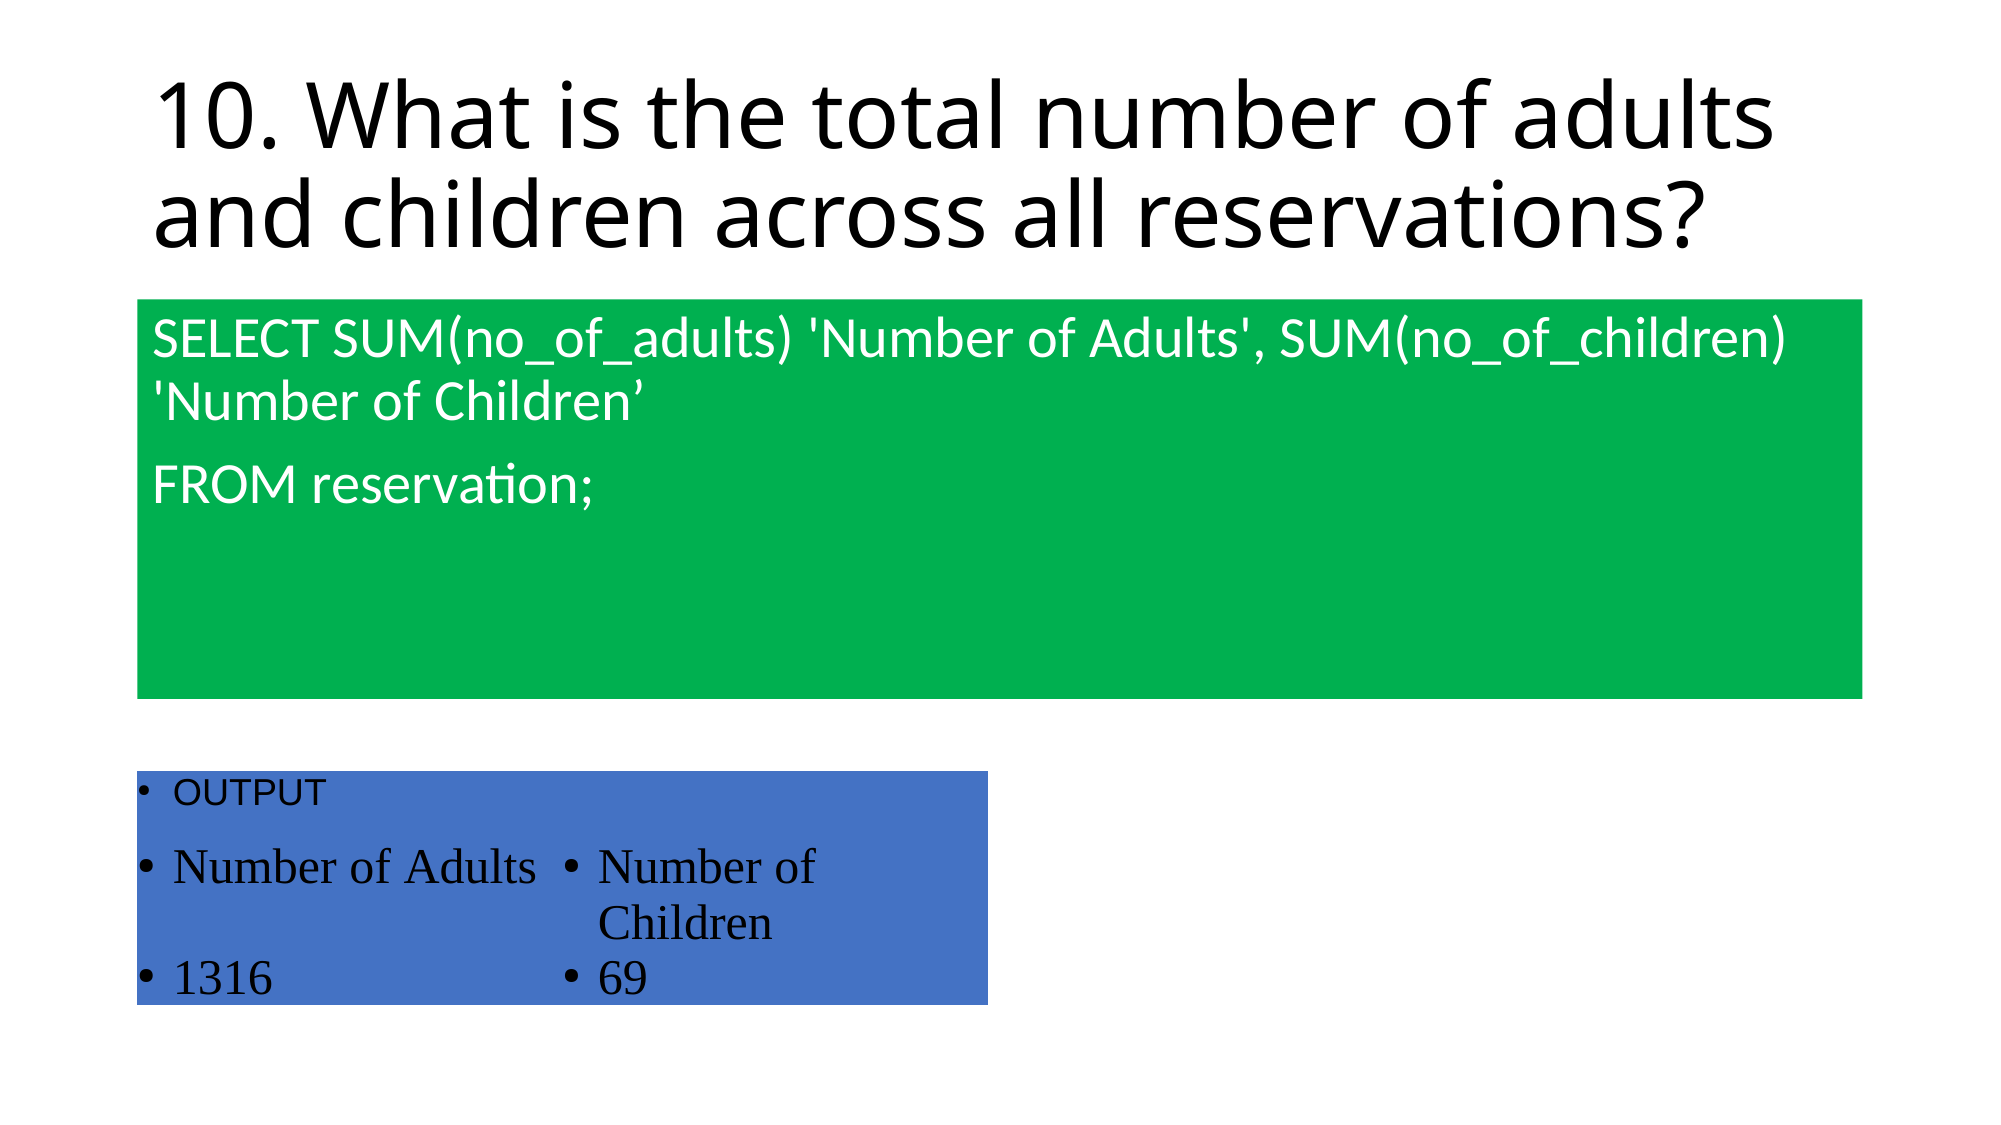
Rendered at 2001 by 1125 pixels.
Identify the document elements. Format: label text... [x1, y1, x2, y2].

list SELECT SUM(no_of_adults) 'Number of Adults', SUM(no_of_children) 'Number of Children’ FROM reservation; [137, 299, 1863, 699]
title 10. What is the total number of adults and children across all reservations? [137, 59, 1863, 278]
table_cell Number of Adults [137, 839, 563, 950]
table_cell Number of Children [563, 839, 988, 950]
table_cell 69 [563, 950, 988, 1005]
table_cell 1316 [137, 950, 563, 1005]
table_header [563, 771, 988, 839]
table_header OUTPUT [137, 771, 563, 839]
